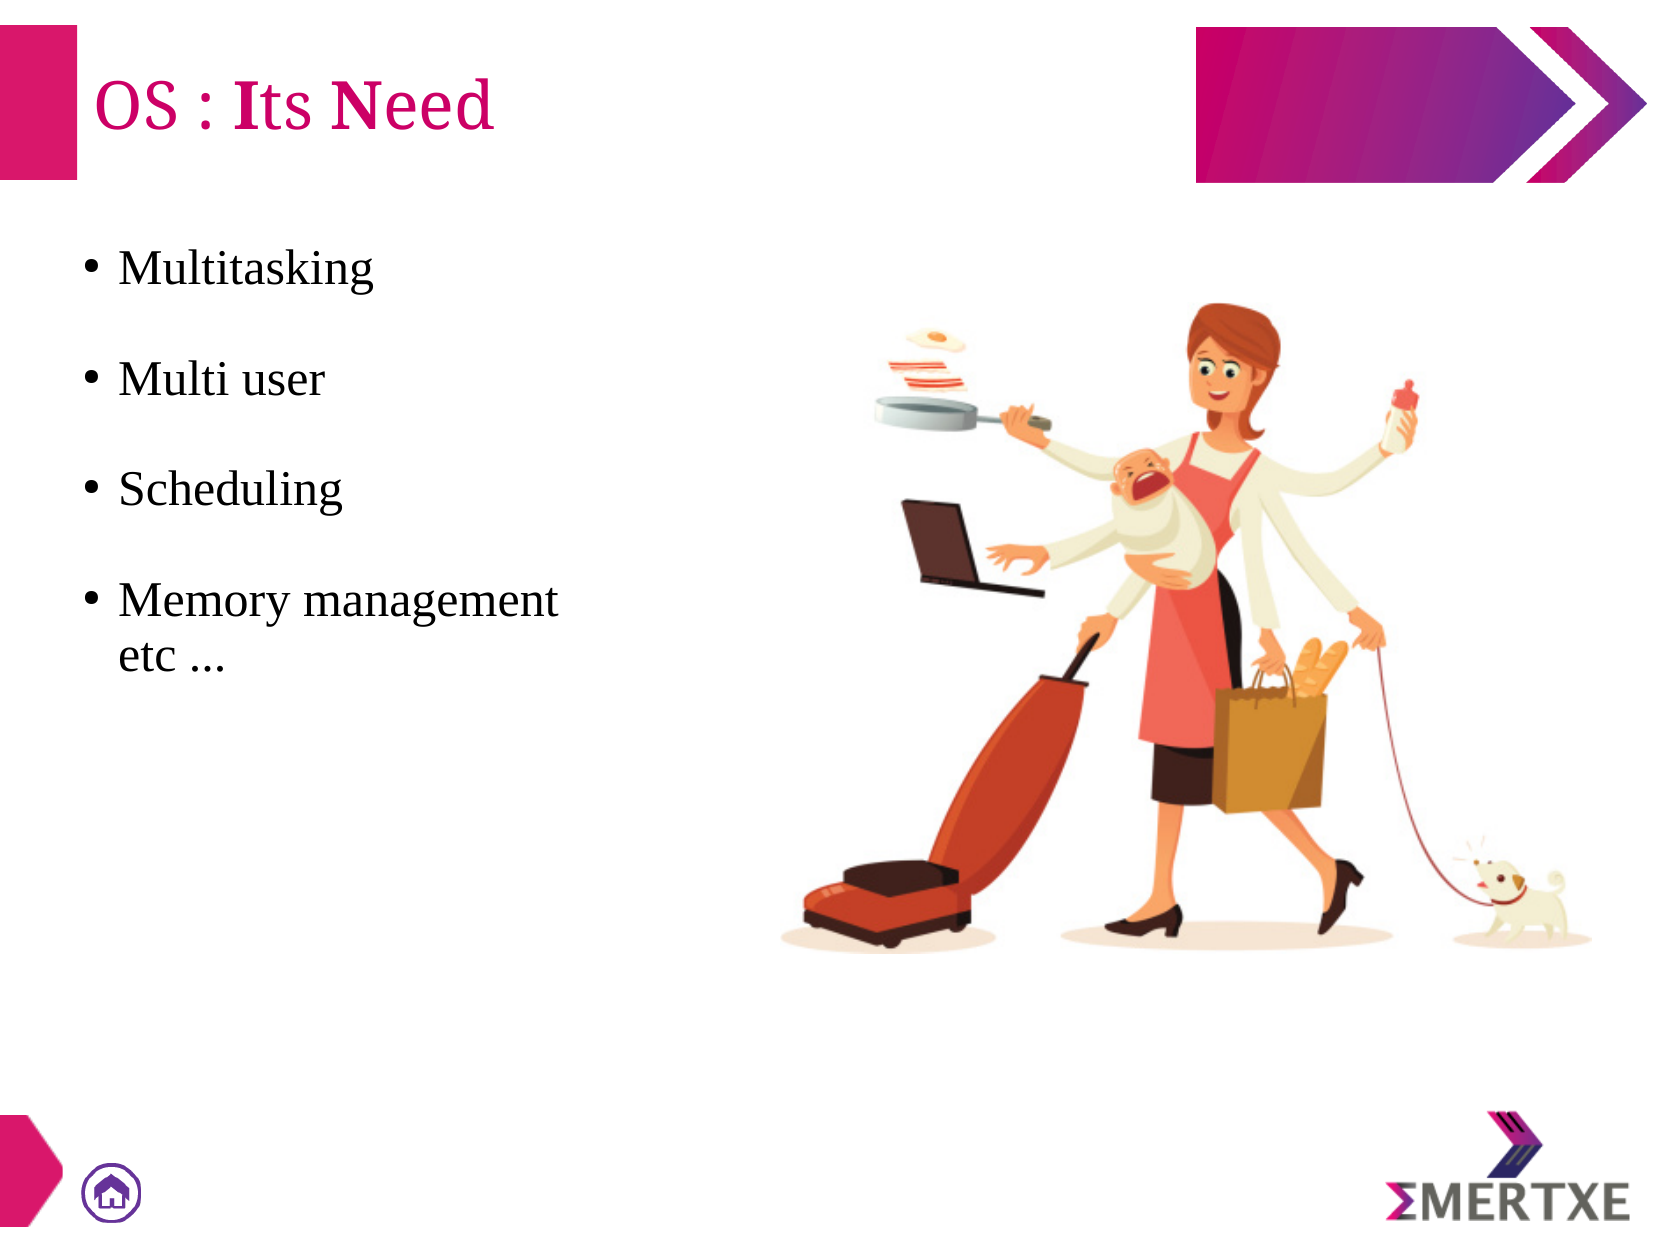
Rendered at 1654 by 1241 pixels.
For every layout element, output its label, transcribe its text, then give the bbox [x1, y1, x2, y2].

picture [1385, 1107, 1631, 1221]
title OS : Its Need [93, 0, 1571, 208]
subtitle Multitasking Multi user Scheduling Memory management etc ... [82, 240, 822, 1081]
picture [81, 1163, 141, 1223]
picture [1571, 27, 1647, 183]
picture [822, 302, 1592, 954]
